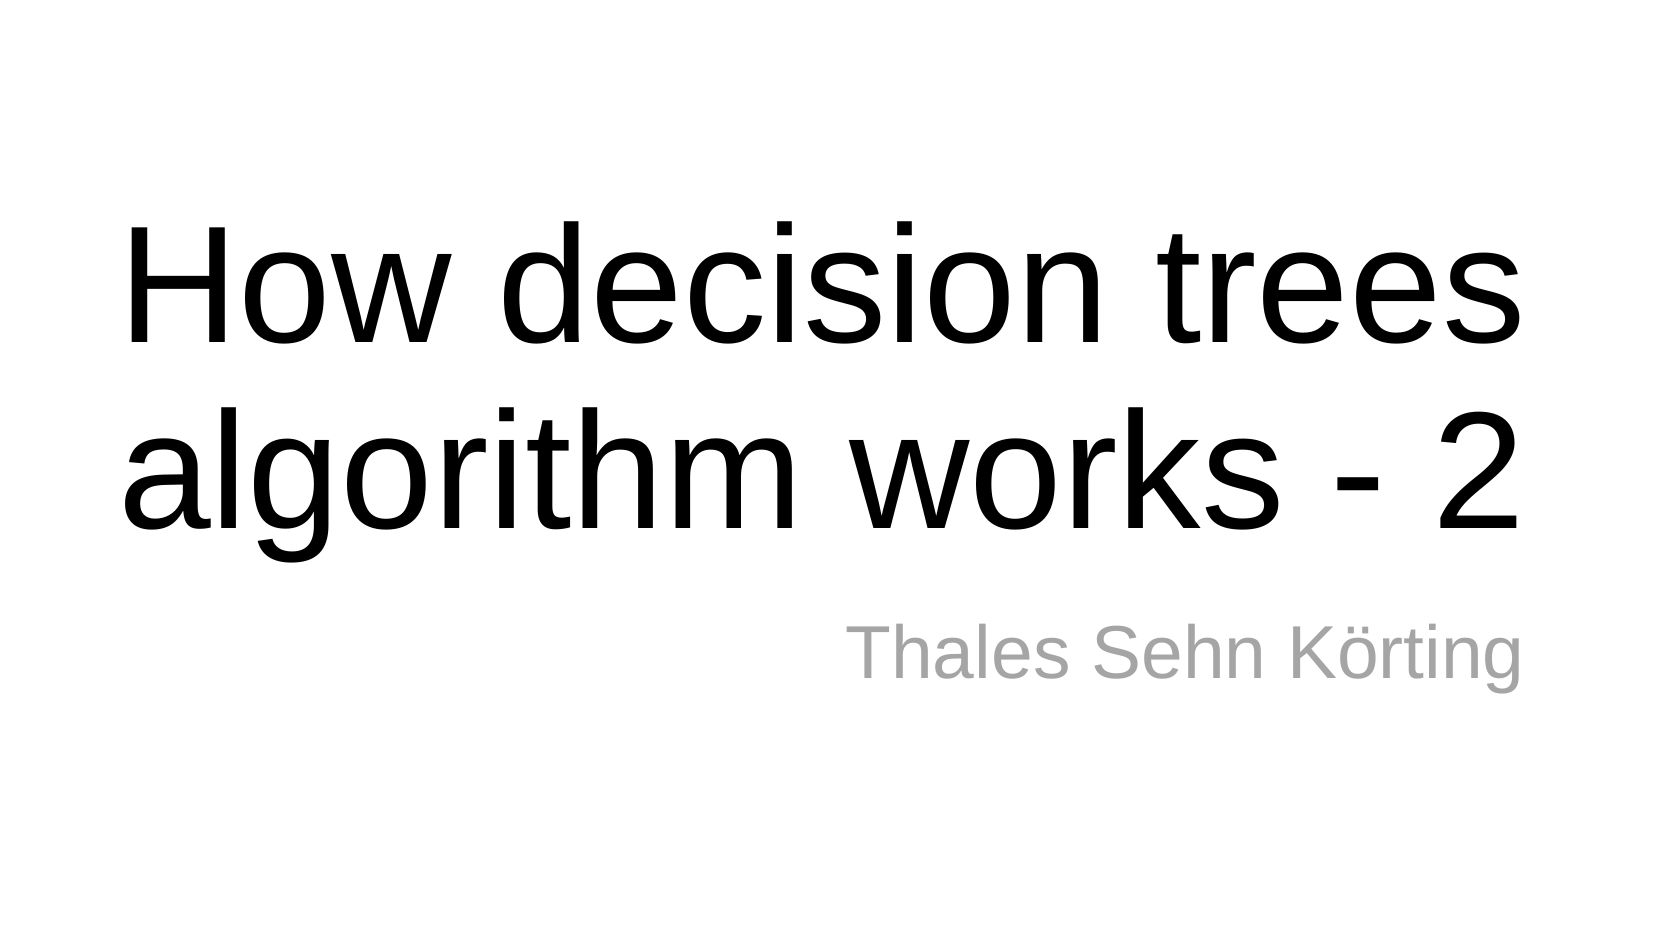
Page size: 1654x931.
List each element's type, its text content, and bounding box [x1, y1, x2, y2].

title How decision trees algorithm works - 2 [118, 177, 1583, 579]
title Thales Sehn Körting [814, 578, 1526, 727]
